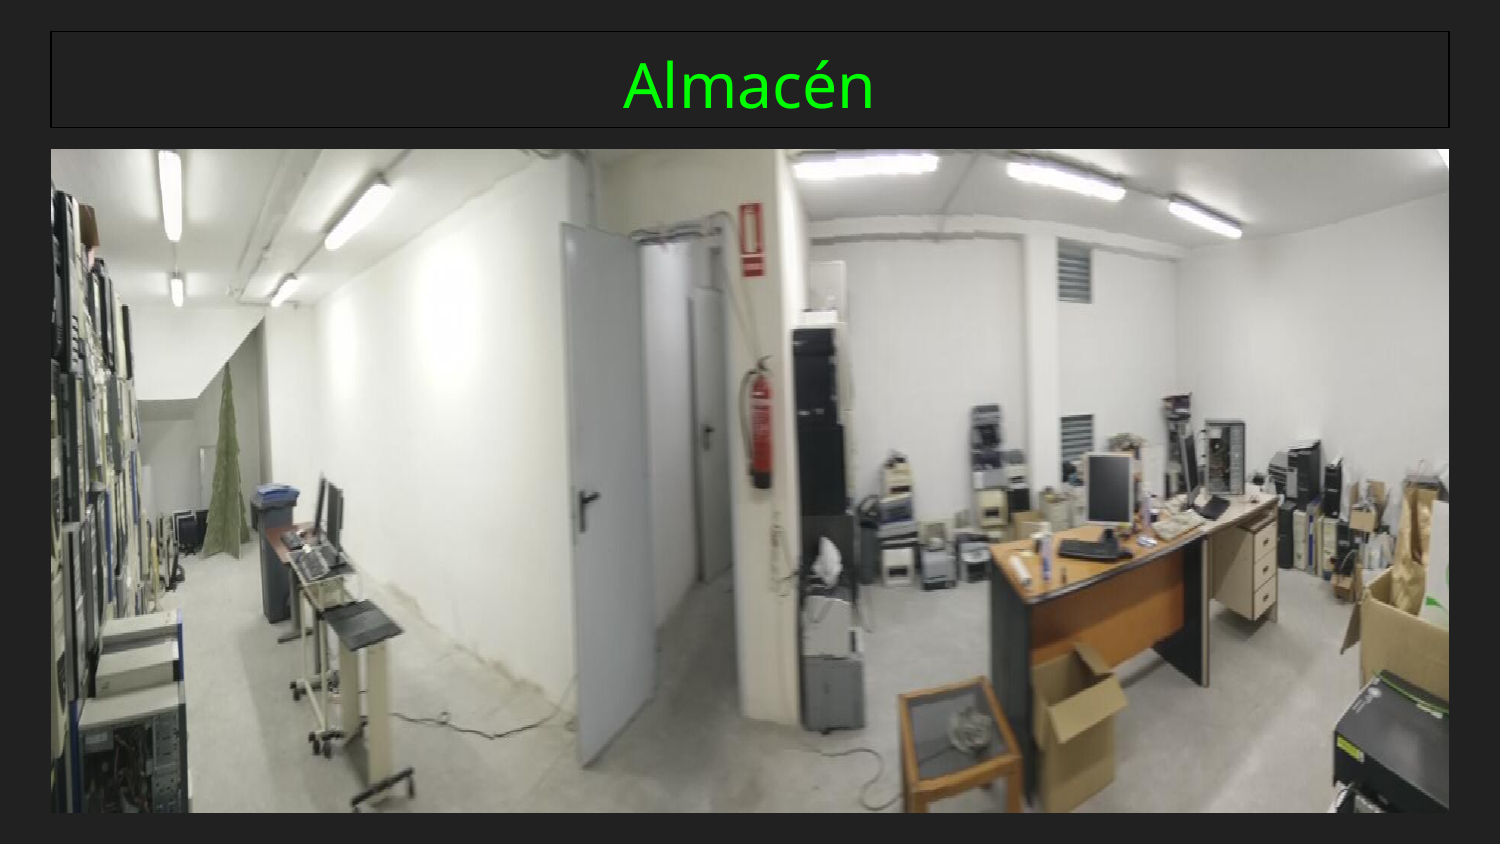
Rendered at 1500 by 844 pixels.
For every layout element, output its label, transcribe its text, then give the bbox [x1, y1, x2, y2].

title Almacén [51, 31, 1449, 128]
picture [51, 149, 1449, 813]
